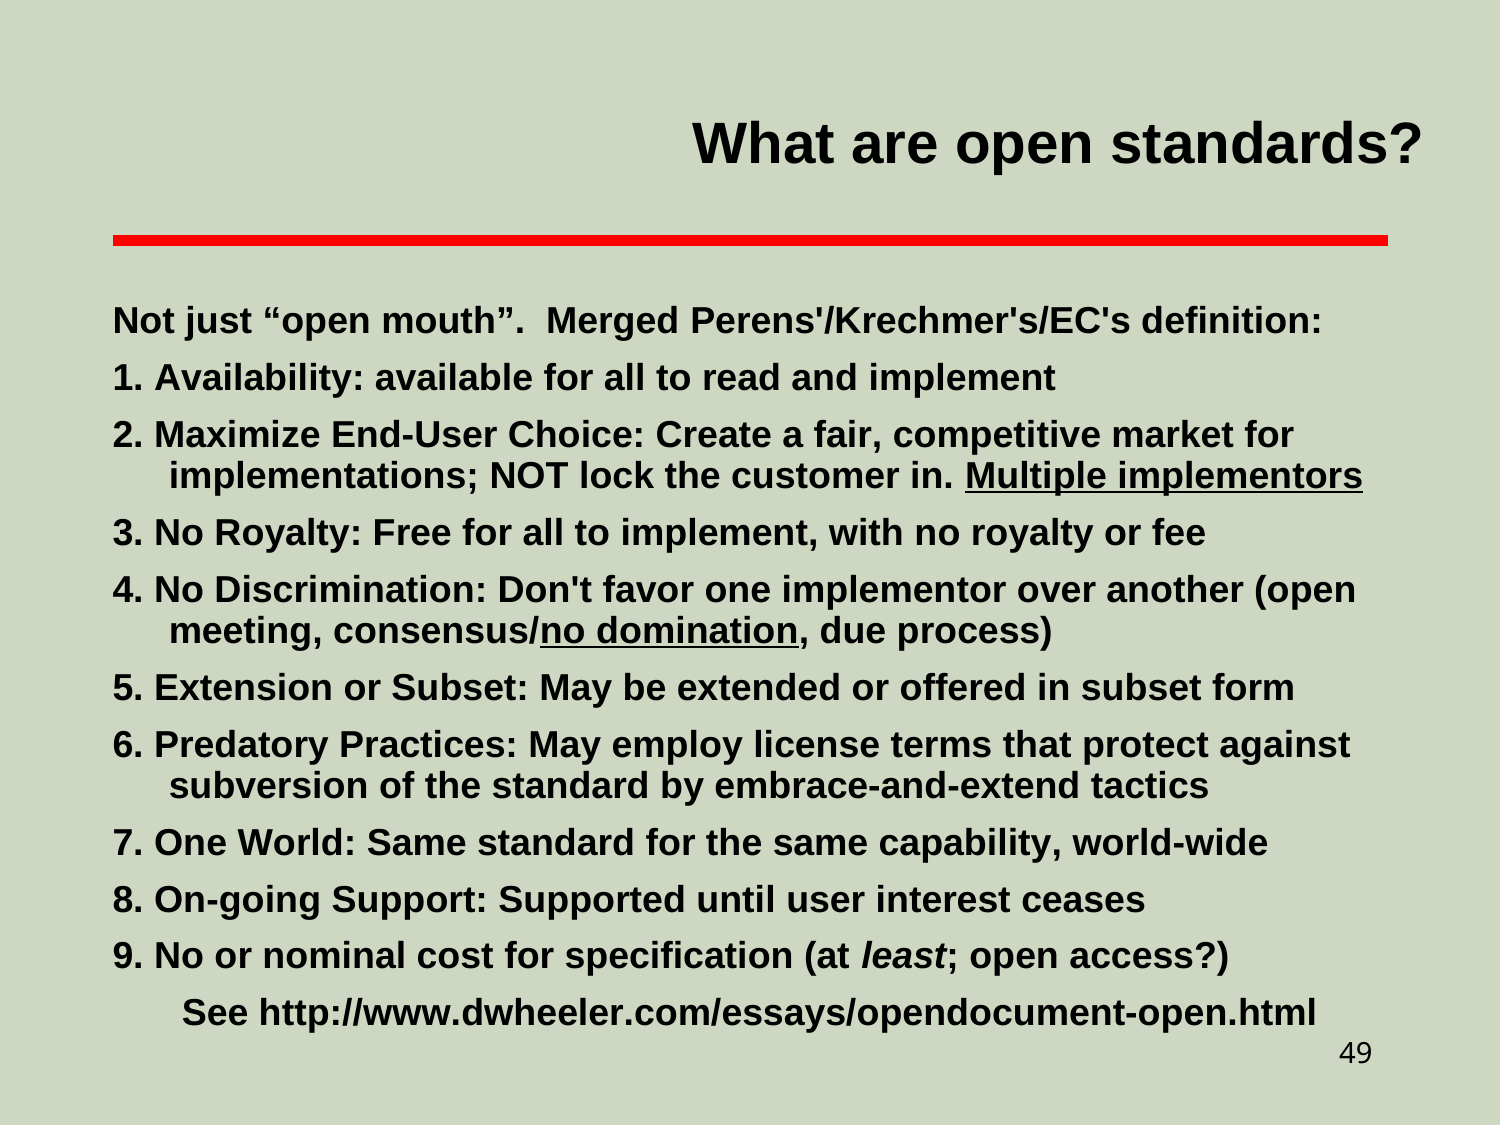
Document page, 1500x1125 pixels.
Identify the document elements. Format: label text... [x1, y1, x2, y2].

list Not just “open mouth”. Merged Perens'/Krechmer's/EC's definition: 1. Availability: available for all to read and implement 2. Maximize End-User Choice: Create a fair, competitive market for implementations; NOT lock the customer in. Multiple implementors 3. No Royalty: Free for all to implement, with no royalty or fee 4. No Discrimination: Don't favor one implementor over another (open meeting, consensus/no domination, due process) 5. Extension or Subset: May be extended or offered in subset form 6. Predatory Practices: May employ license terms that protect against subversion of the standard by embrace-and-extend tactics 7. One World: Same standard for the same capability, world-wide 8. On-going Support: Supported until user interest ceases 9. No or nominal cost for specification (at least; open access?) See http://www.dwheeler.com/essays/opendocument-open.html [112, 299, 1388, 1111]
title What are open standards? [375, 75, 1426, 213]
